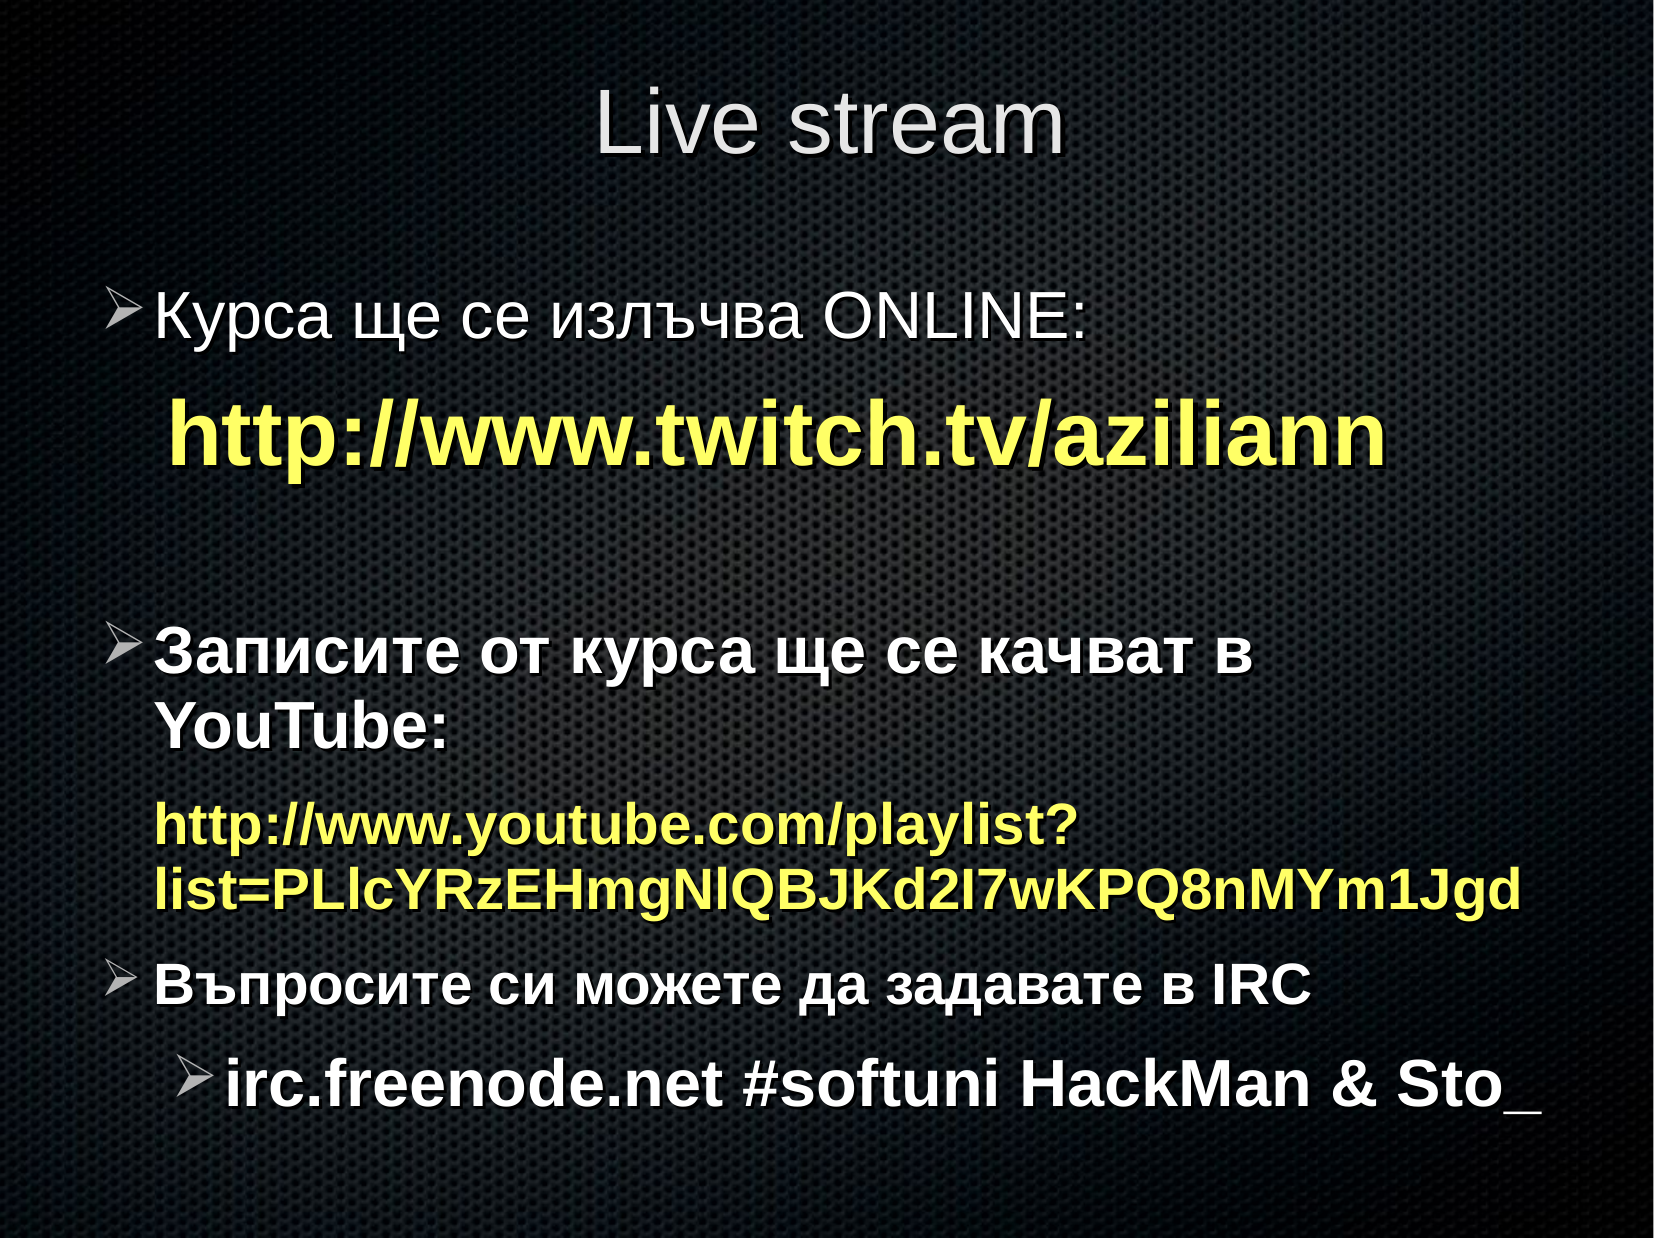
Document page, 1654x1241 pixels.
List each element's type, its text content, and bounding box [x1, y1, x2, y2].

list Курса ще се излъчва ONLINE: http://www.twitch.tv/aziliann Записите от курса ще се качват в YouTube: http://www.youtube.com/playlist?list=PLlcYRzEHmgNlQBJKd2I7wKPQ8nMYm1Jgd Въпросите си можете да задавате в IRC irc.freenode.net #softuni HackMan & Sto_ [82, 173, 1571, 1121]
title Live stream [86, 25, 1576, 218]
picture [0, 0, 1654, 1238]
